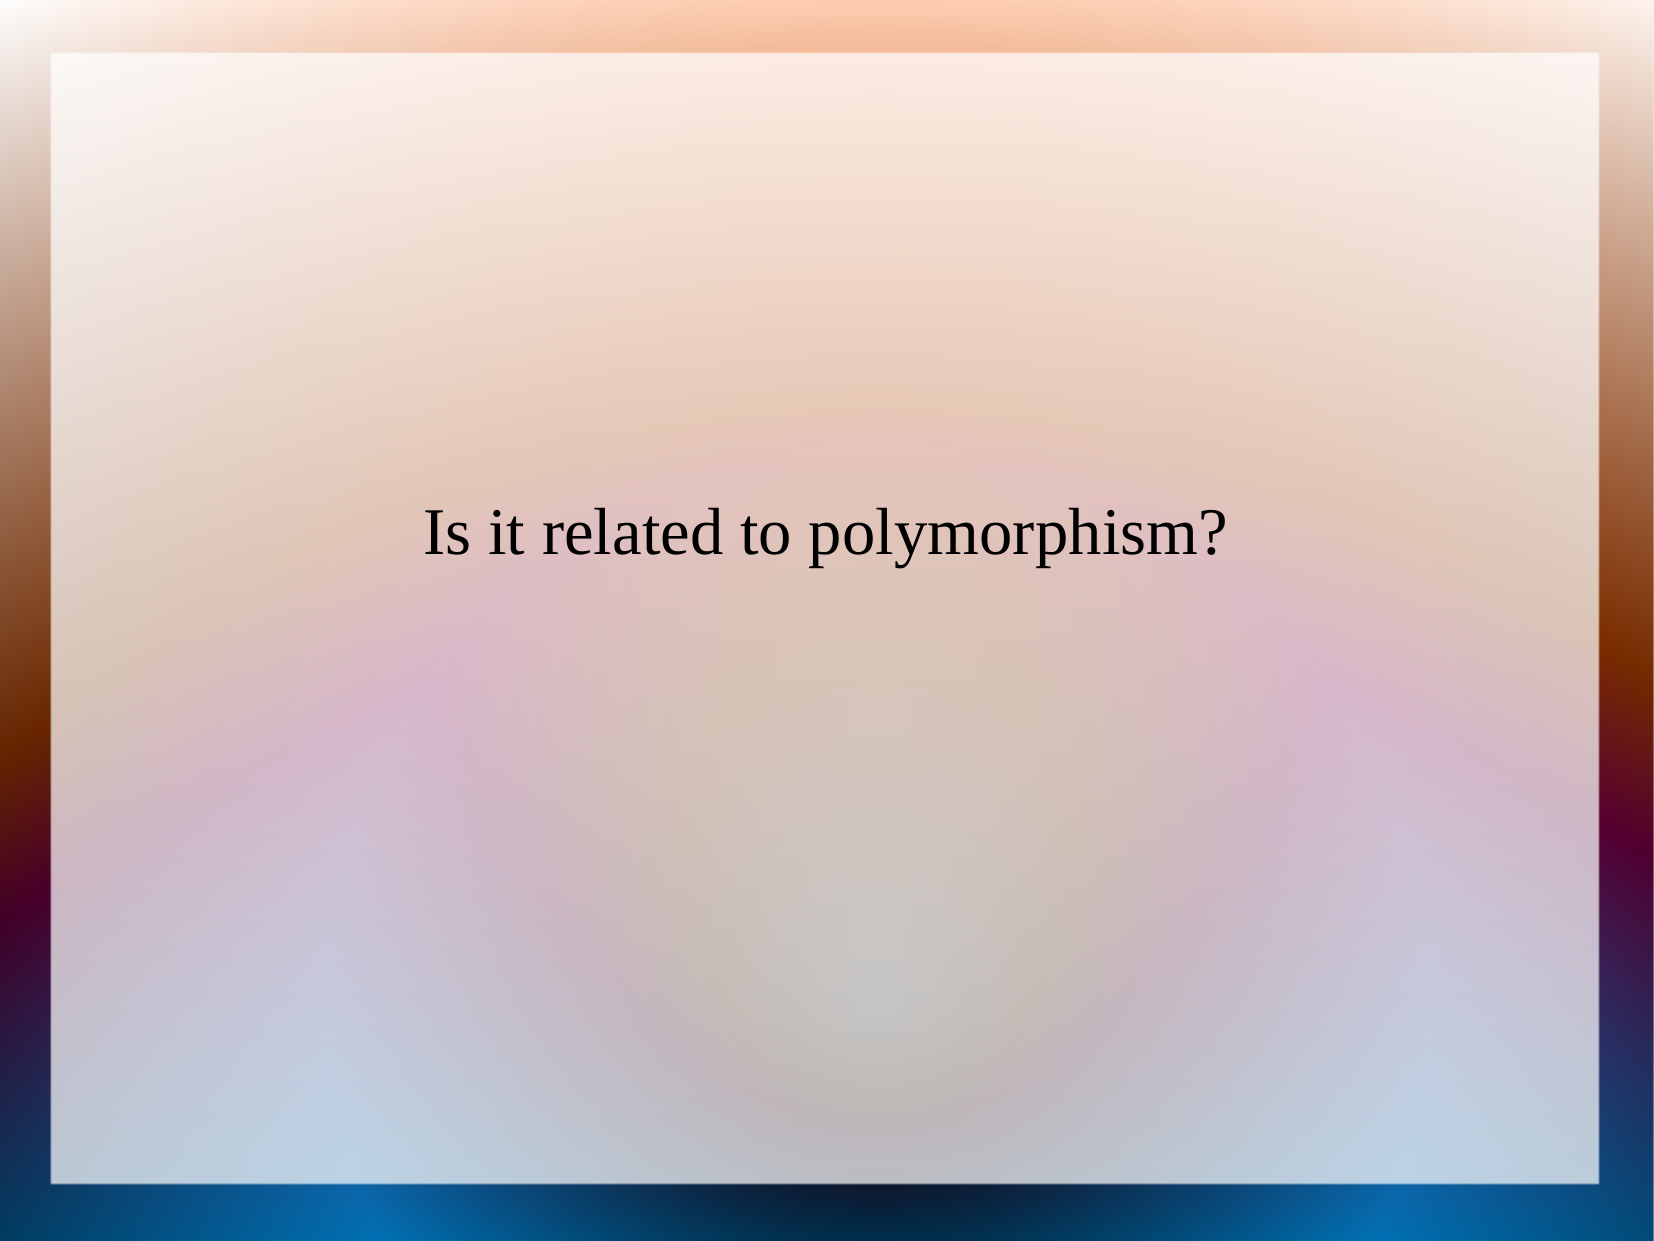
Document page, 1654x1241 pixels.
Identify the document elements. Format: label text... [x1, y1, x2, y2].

subtitle Is it related to polymorphism? [82, 55, 1571, 1010]
picture [0, 0, 1654, 1241]
